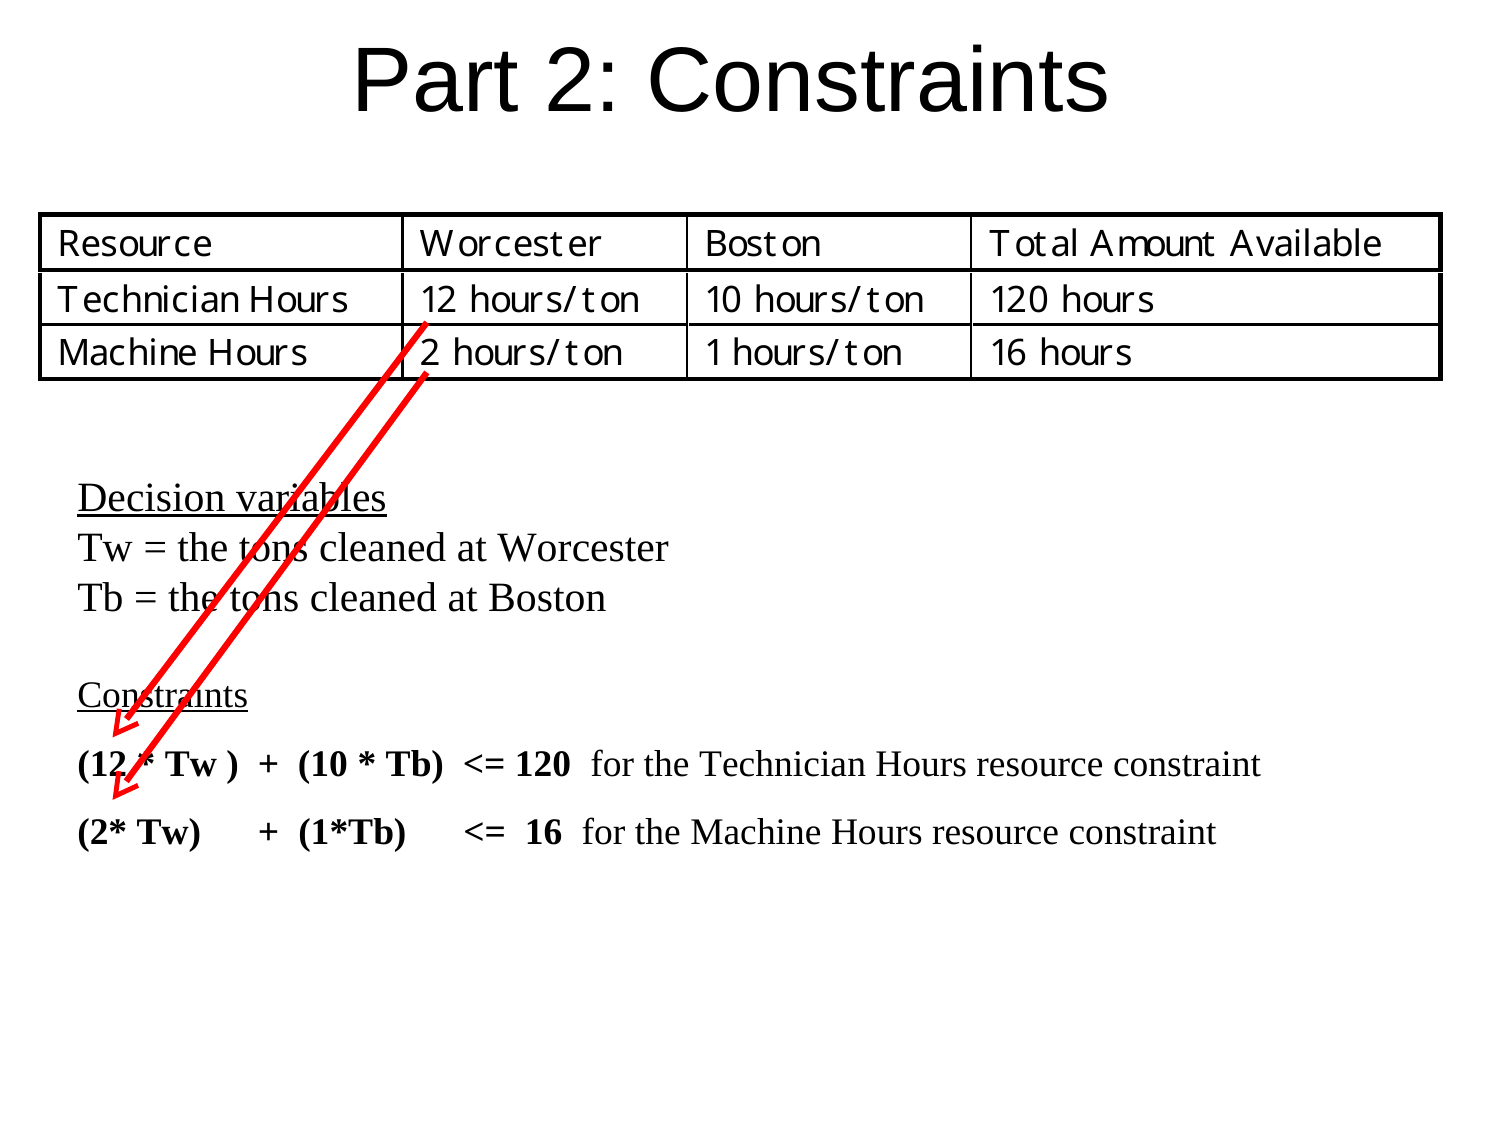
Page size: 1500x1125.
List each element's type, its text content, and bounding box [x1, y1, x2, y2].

text_box Decision variables Tw = the tons cleaned at Worcester Tb = the tons cleaned at Boston [287, 462, 356, 514]
text_box Decision variables Tw = the tons cleaned at Worcester Tb = the tons cleaned at Boston [201, 517, 315, 628]
text_box Constraints (12 * Tw ) + (10 * Tb) <= 120 for the Technician Hours resource constraint (2* Tw) + (1*Tb) <= 16 for the Machine Hours resource constraint [139, 662, 209, 710]
picture [37, 212, 1450, 426]
text_box Decision variables Tw = the tons cleaned at Worcester Tb = the tons cleaned at Boston [62, 462, 316, 628]
text_box Decision variables Tw = the tons cleaned at Worcester Tb = the tons cleaned at Boston [244, 462, 1263, 628]
text_box Constraints (12 * Tw ) + (10 * Tb) <= 120 for the Technician Hours resource constraint (2* Tw) + (1*Tb) <= 16 for the Machine Hours resource constraint [62, 662, 1500, 860]
text_box Part 2: Constraints [87, 12, 1375, 138]
